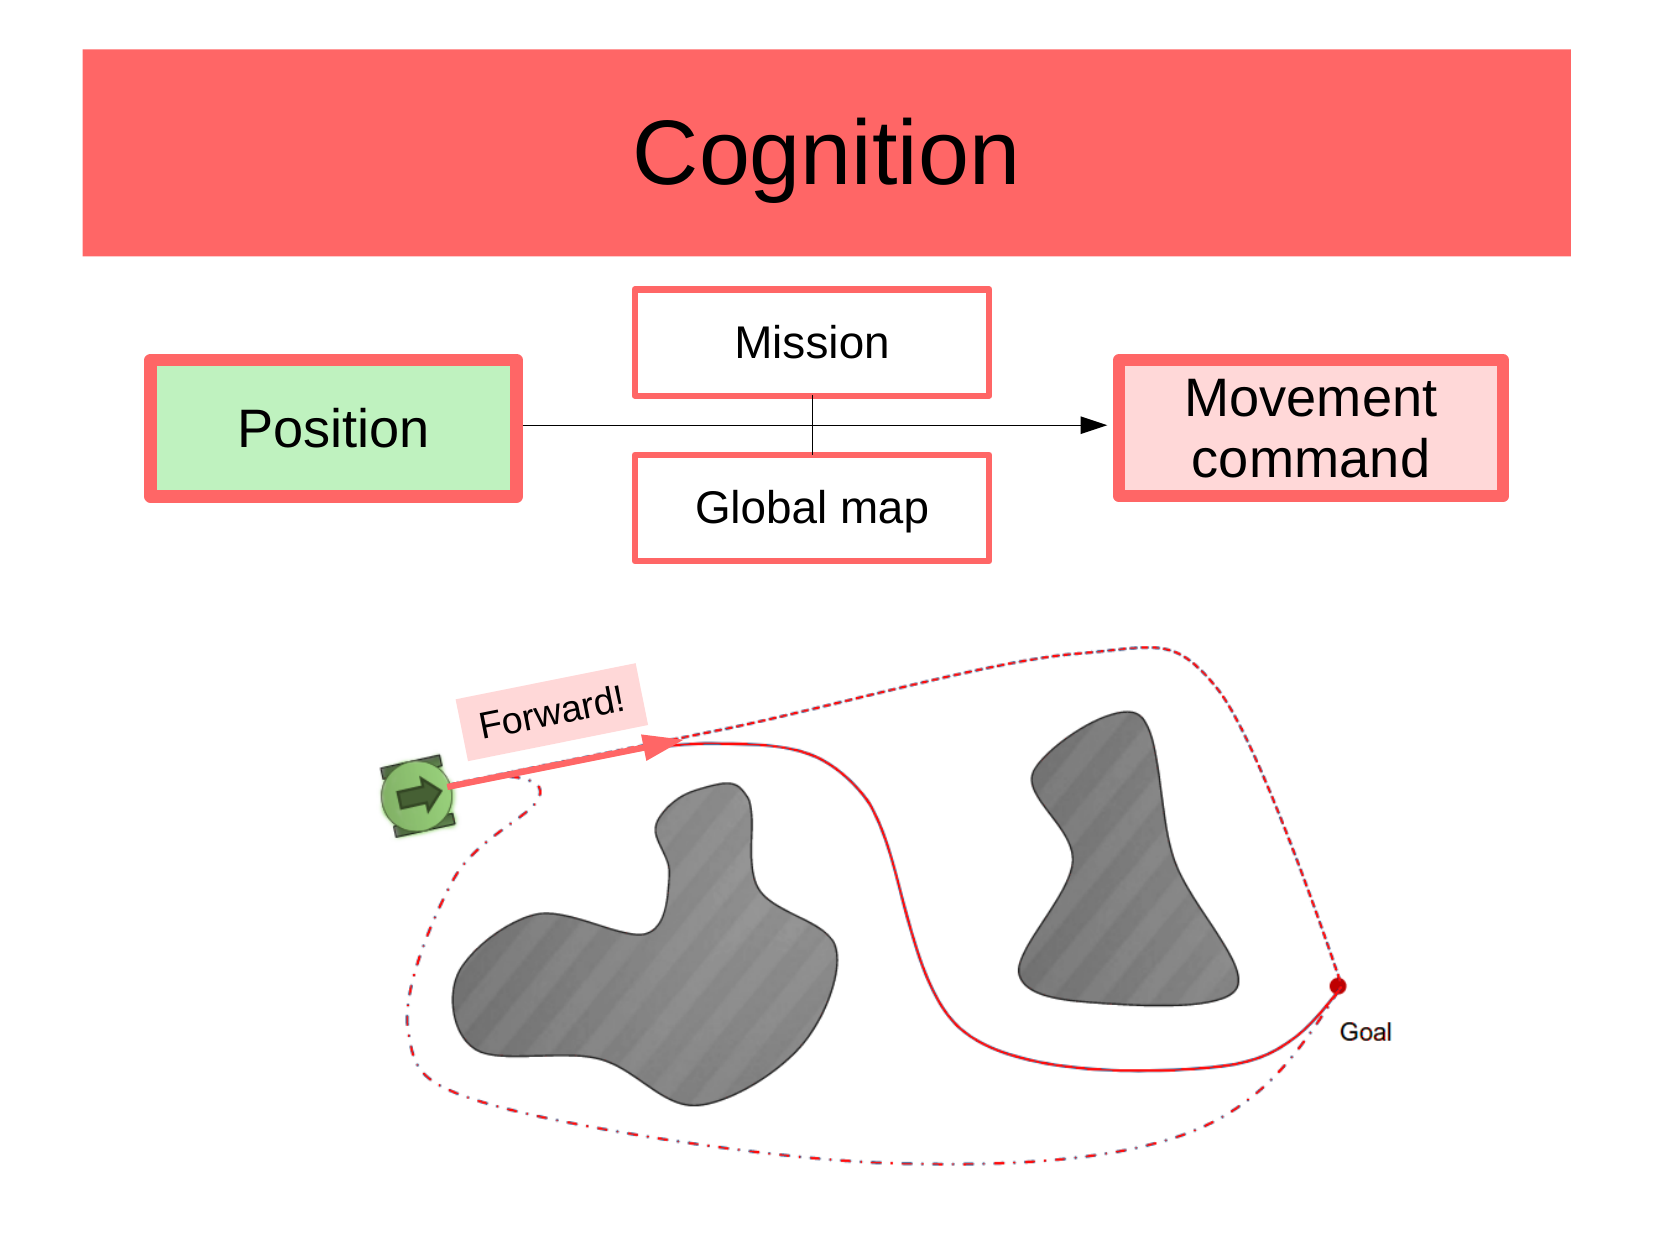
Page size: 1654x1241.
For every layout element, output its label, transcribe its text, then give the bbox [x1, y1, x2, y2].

title Cognition [82, 49, 1571, 257]
text_box Mission [634, 289, 990, 396]
text_box Forward! [455, 663, 649, 762]
picture [293, 629, 1430, 1194]
text_box Movement command [1119, 360, 1503, 497]
text_box Position [150, 360, 517, 497]
text_box Global map [634, 454, 990, 562]
